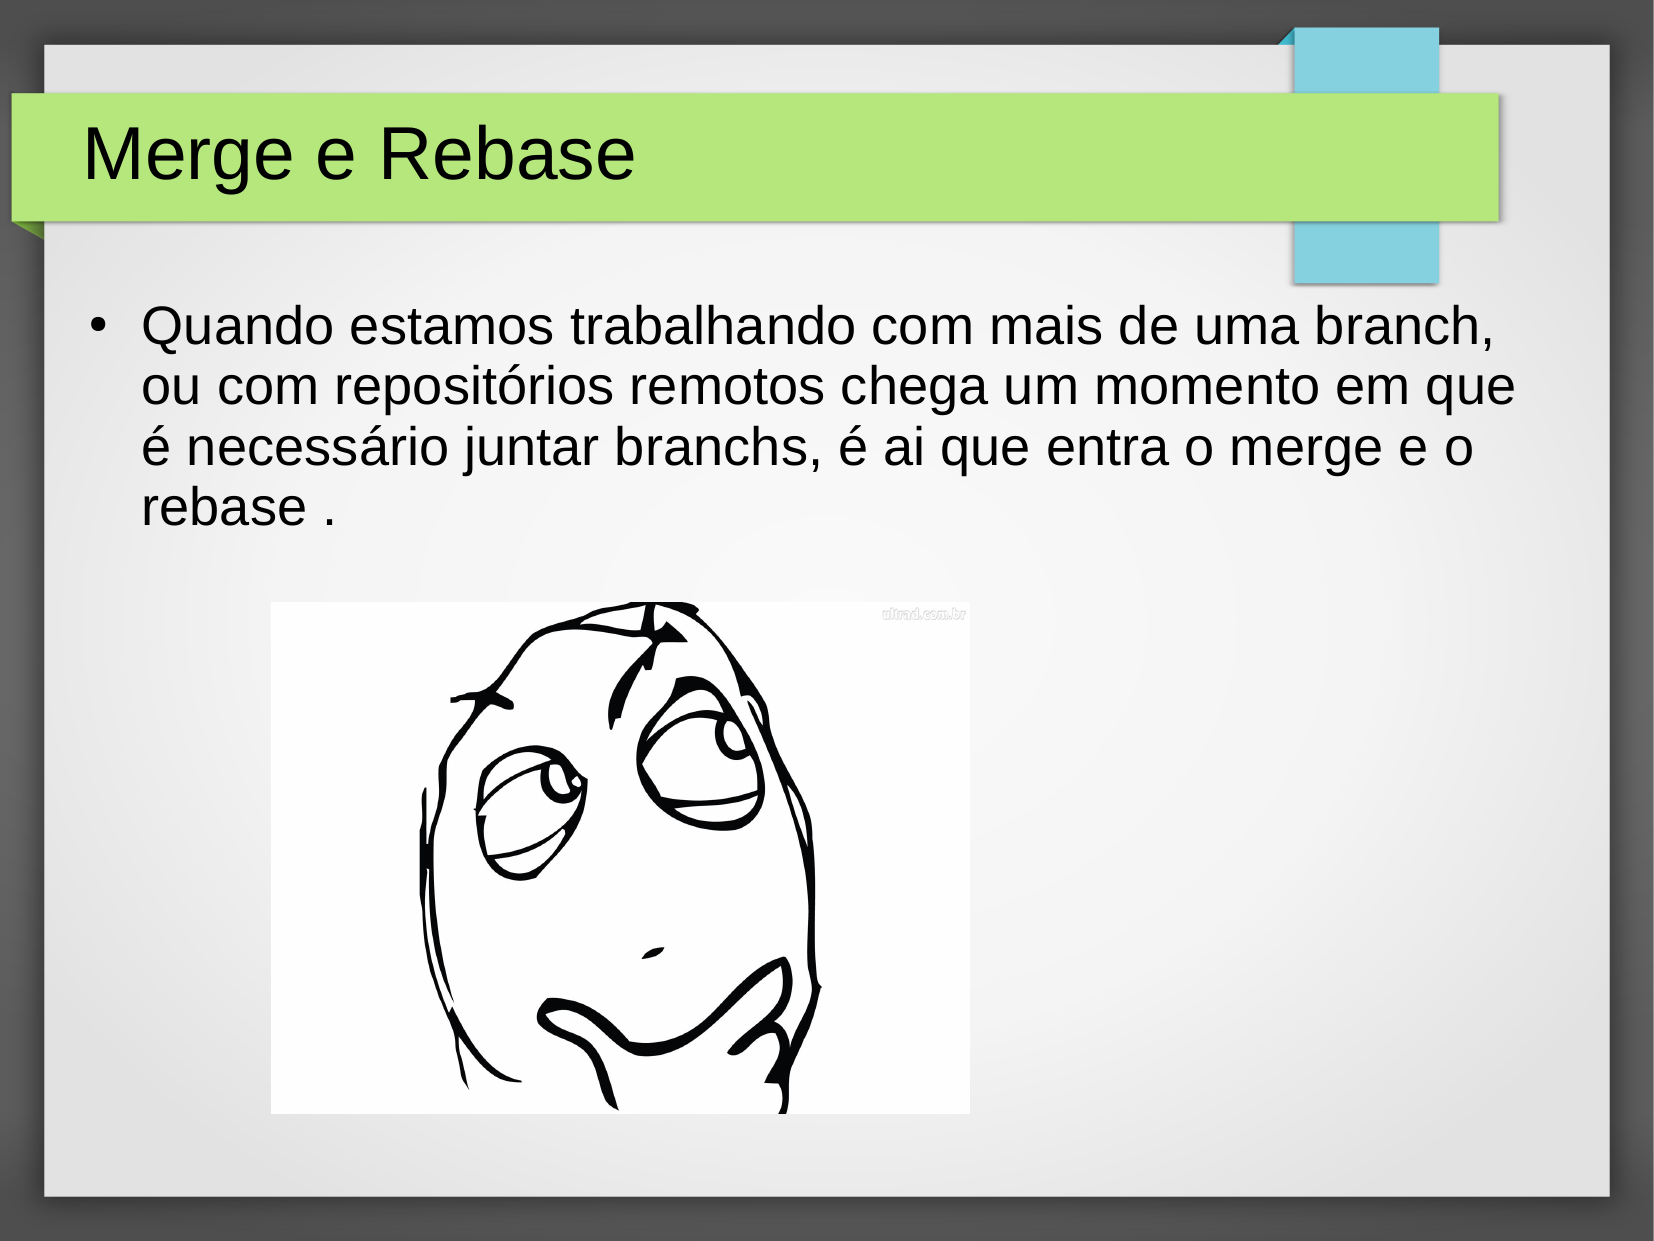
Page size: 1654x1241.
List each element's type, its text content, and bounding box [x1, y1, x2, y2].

title Merge e Rebase [82, 94, 1264, 213]
list Quando estamos trabalhando com mais de uma branch, ou com repositórios remotos chega um momento em que é necessário juntar branchs, é ai que entra o merge e o rebase . [70, 295, 1560, 578]
picture [0, 0, 1654, 1241]
